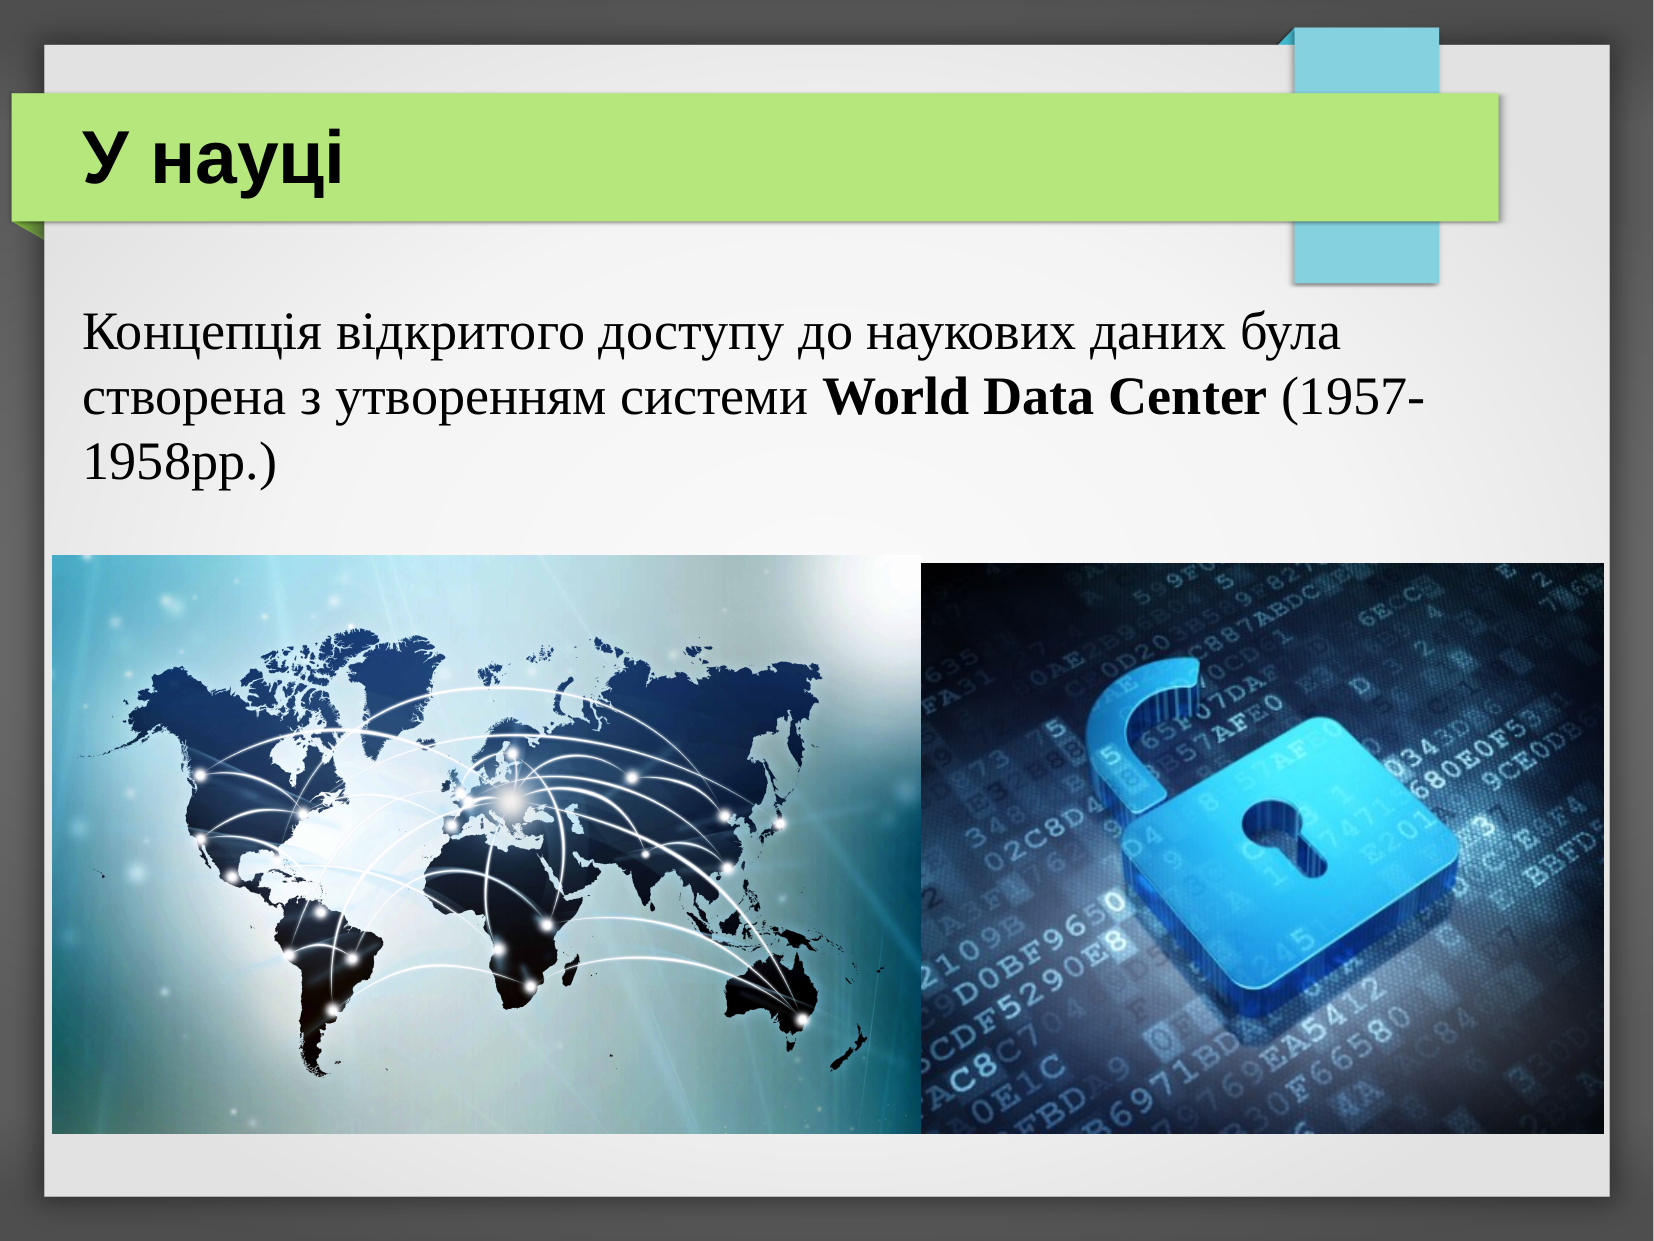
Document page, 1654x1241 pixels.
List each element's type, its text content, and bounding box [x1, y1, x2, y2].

text_box Концепція відкритого доступу до наукових даних була створена з утворенням системи World Data Center (1957-1958рр.) [82, 295, 1571, 563]
picture [0, 0, 1654, 1241]
text_box У науці [82, 108, 1264, 199]
